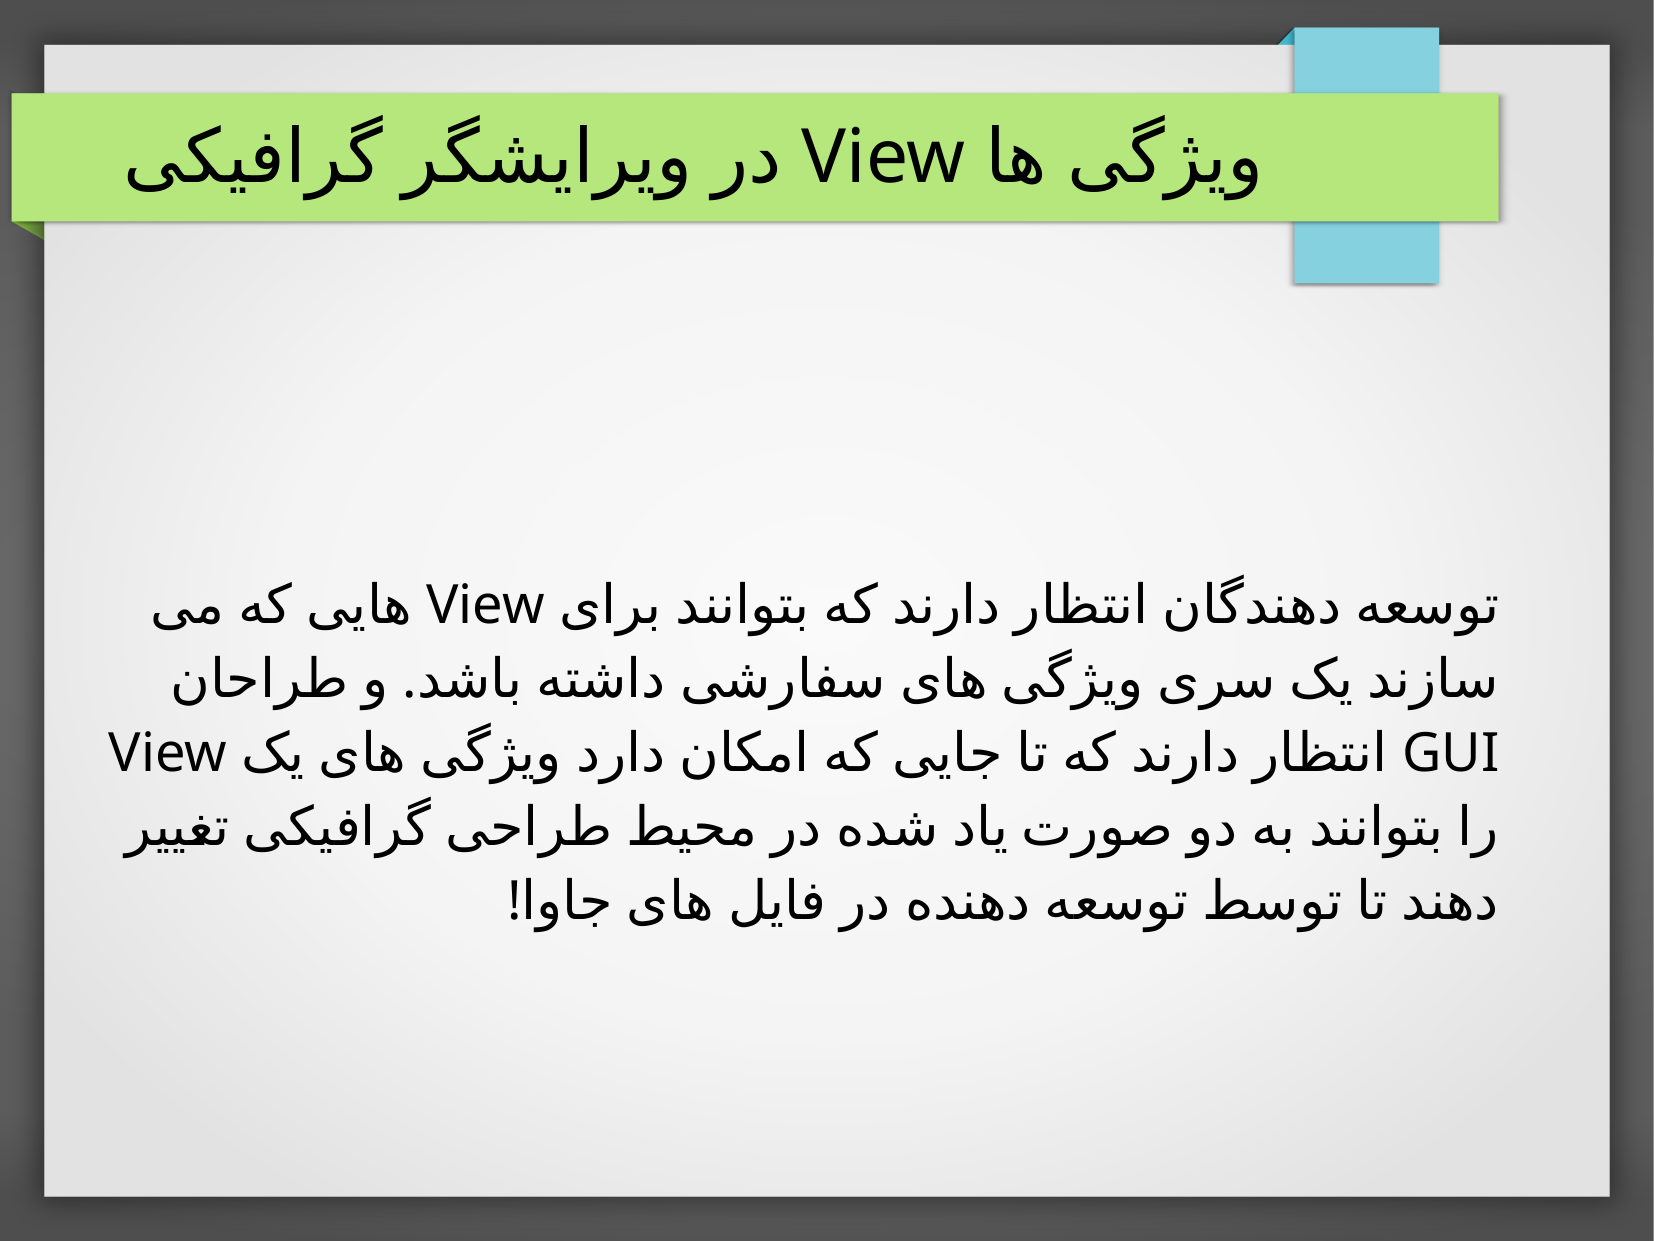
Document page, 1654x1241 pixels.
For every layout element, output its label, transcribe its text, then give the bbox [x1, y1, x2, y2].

picture [0, 0, 1654, 1241]
list توسعه دهندگان انتظار دارند که بتوانند برای View هایی که می سازند یک سری ویژگی های سفارشی داشته باشد. و طراحان GUI انتظار دارند که تا جایی که امکان دارد ویژگی های یک View را بتوانند به دو صورت یاد شده در محیط طراحی گرافیکی تغییر دهند تا توسط توسعه دهنده در فایل های جاوا! [82, 295, 1571, 1015]
title ويژگی ها View در ویرایشگر گرافیکی [82, 94, 1264, 213]
